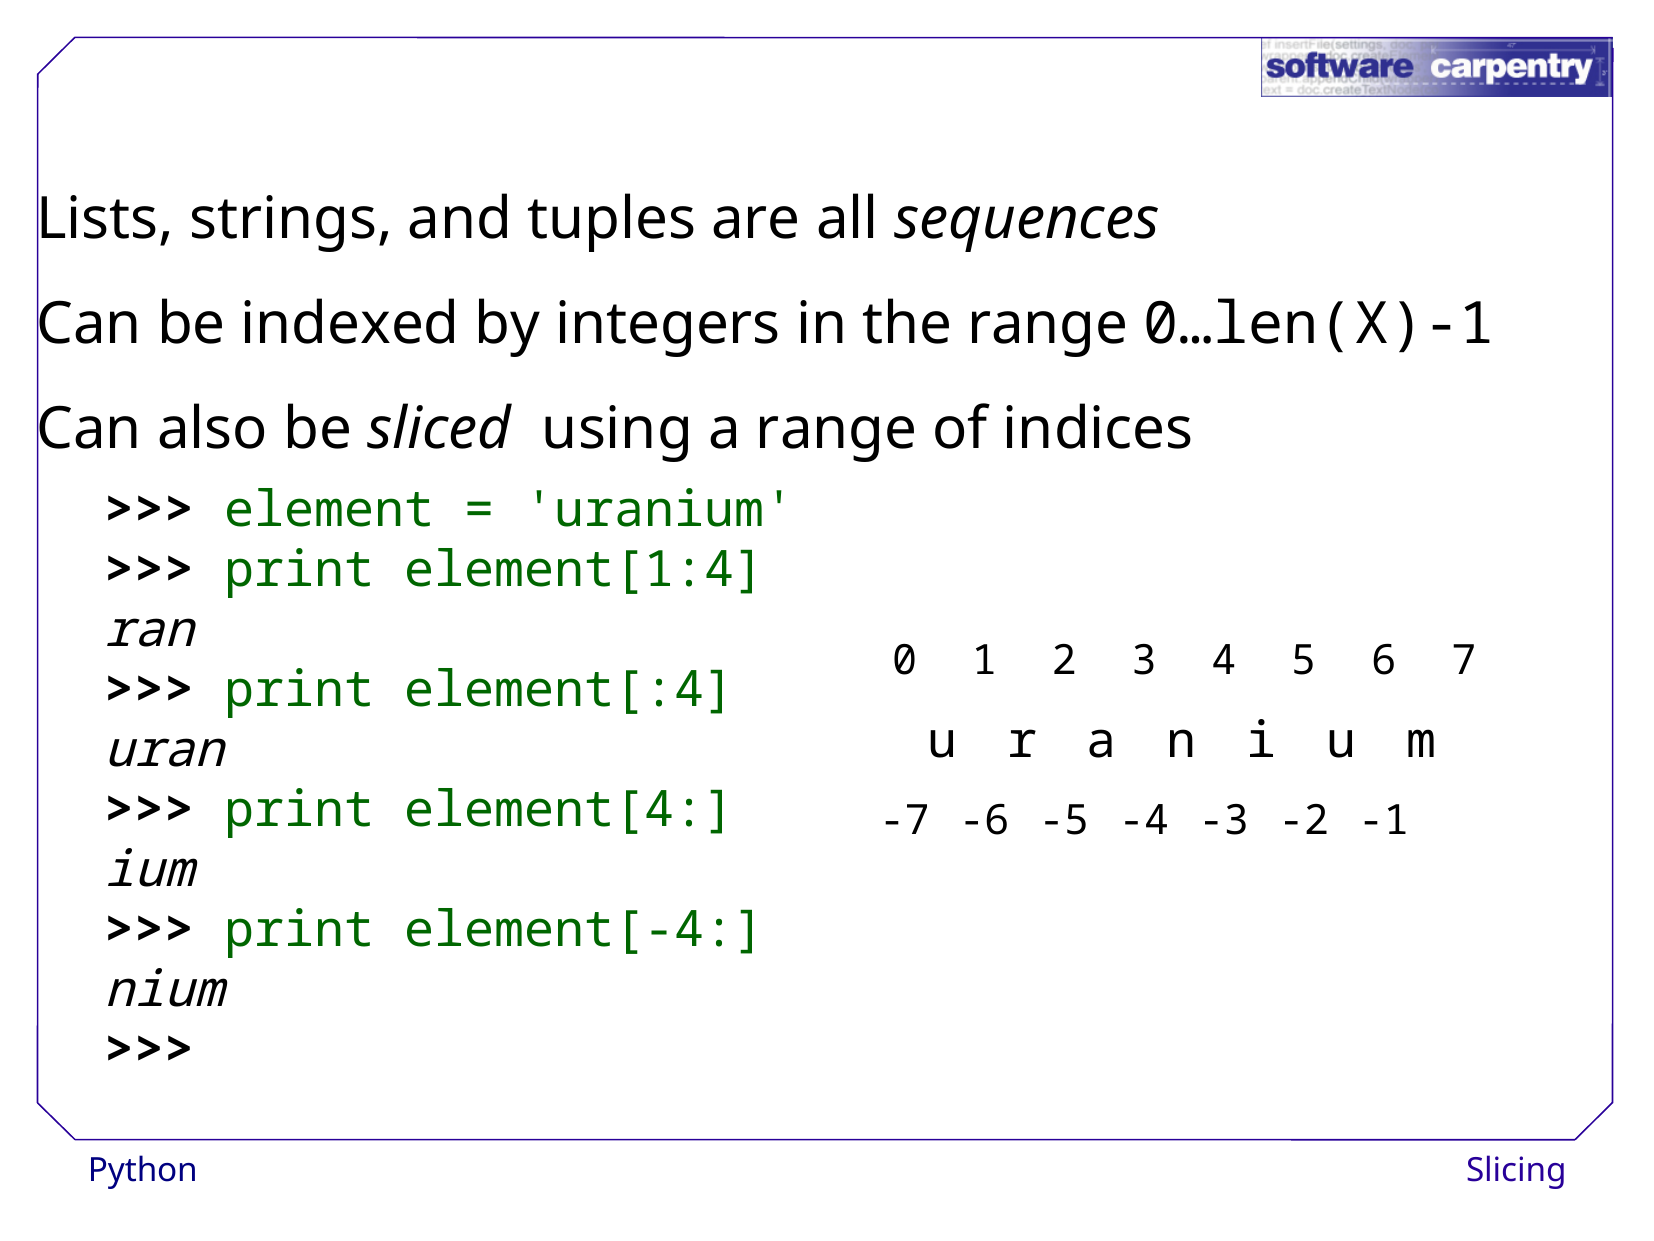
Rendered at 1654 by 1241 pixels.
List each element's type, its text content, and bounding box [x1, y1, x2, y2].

text_box >>> element = 'uranium' >>> print element[1:4] ran >>> print element[:4] uran >>> print element[4:] ium >>> print element[-4:] nium >>> [89, 469, 827, 1103]
table_header 2 [1024, 629, 1104, 705]
table_header 4 [1184, 629, 1264, 705]
table_header -2 [1264, 790, 1344, 866]
picture [1261, 39, 1613, 97]
table_header i [1222, 705, 1302, 780]
table_header m [1382, 705, 1461, 780]
table_header u [1302, 705, 1382, 780]
table_header 5 [1264, 629, 1344, 705]
table_header 6 [1344, 629, 1424, 705]
table_header -7 [865, 790, 945, 866]
table_header -6 [945, 790, 1024, 866]
table_header -4 [1104, 790, 1184, 866]
table_header n [1142, 705, 1222, 780]
table_header -3 [1184, 790, 1264, 866]
table_header a [1062, 705, 1142, 780]
table_header -1 [1344, 790, 1424, 866]
table_header u [902, 705, 982, 780]
table_header 3 [1104, 629, 1184, 705]
table_header 0 [865, 629, 945, 705]
table_header 7 [1424, 629, 1504, 705]
table_header r [982, 705, 1062, 780]
table_header -5 [1024, 790, 1104, 866]
text_box Lists, strings, and tuples are all sequences Can be indexed by integers in the range 0…len(X)-1 Can also be sliced using a range of indices [21, 138, 1654, 469]
table_header 1 [945, 629, 1024, 705]
